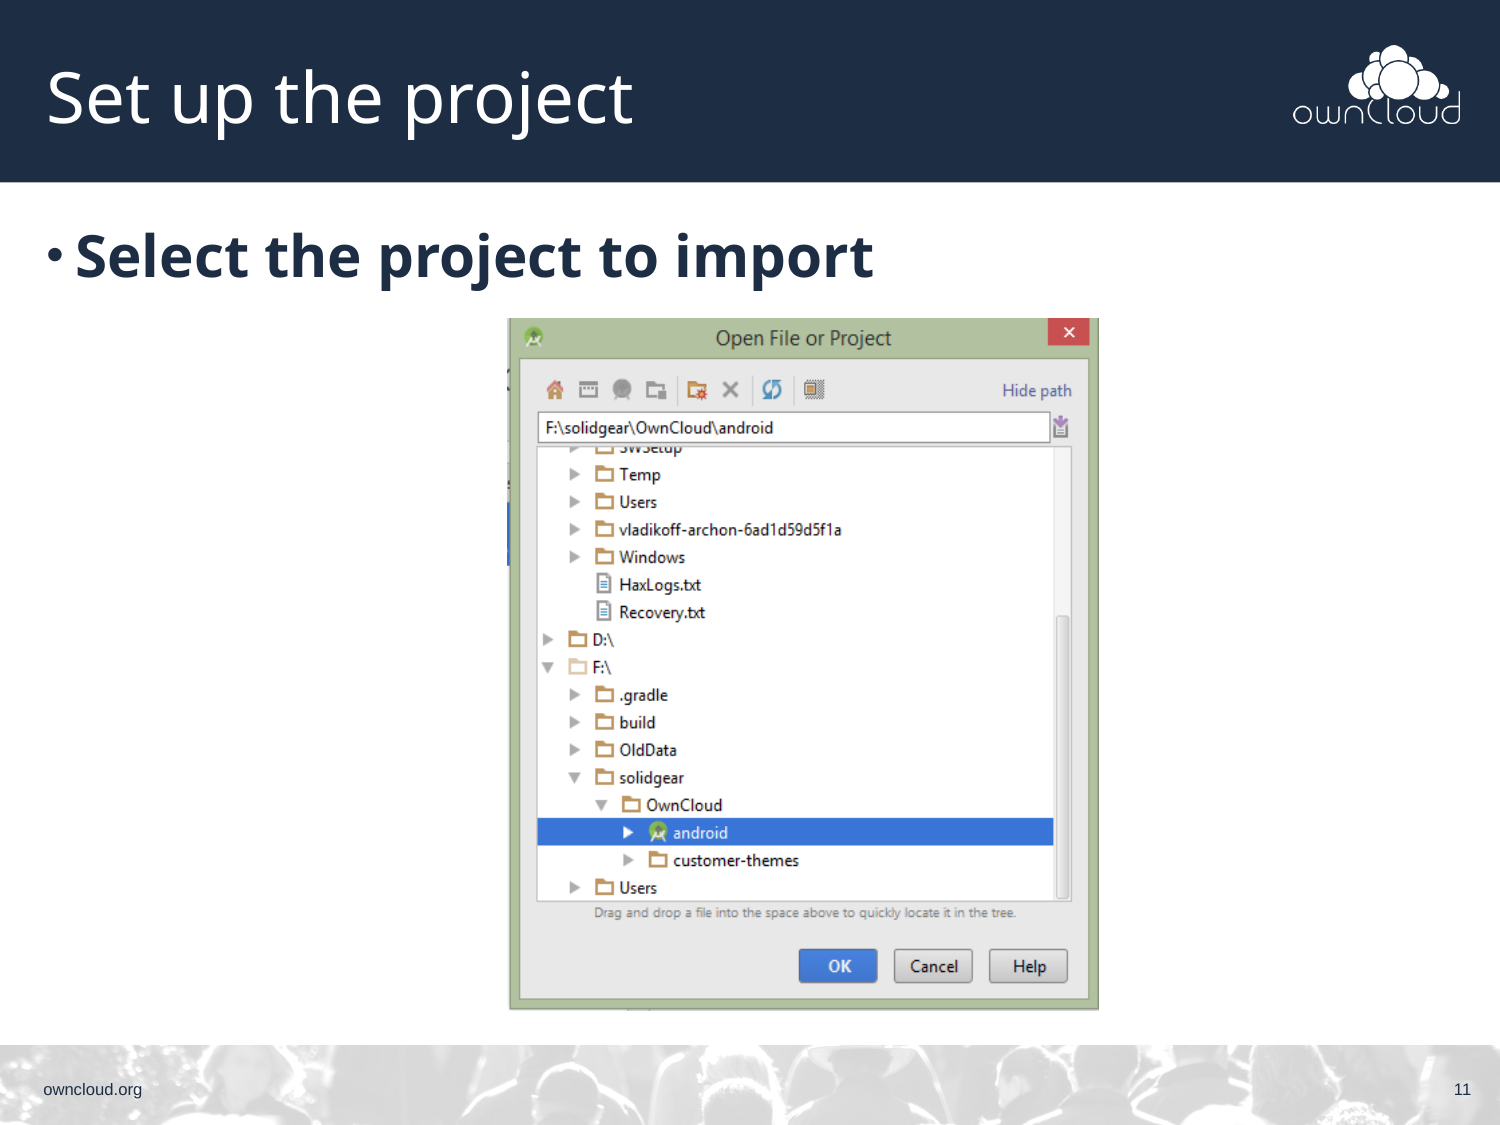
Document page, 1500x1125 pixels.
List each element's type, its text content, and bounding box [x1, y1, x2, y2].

picture [0, 1045, 1500, 1125]
title Set up the project [46, 5, 1258, 187]
list Select the project to import [46, 214, 1465, 1026]
picture [1293, 45, 1460, 124]
picture [507, 318, 1099, 1011]
